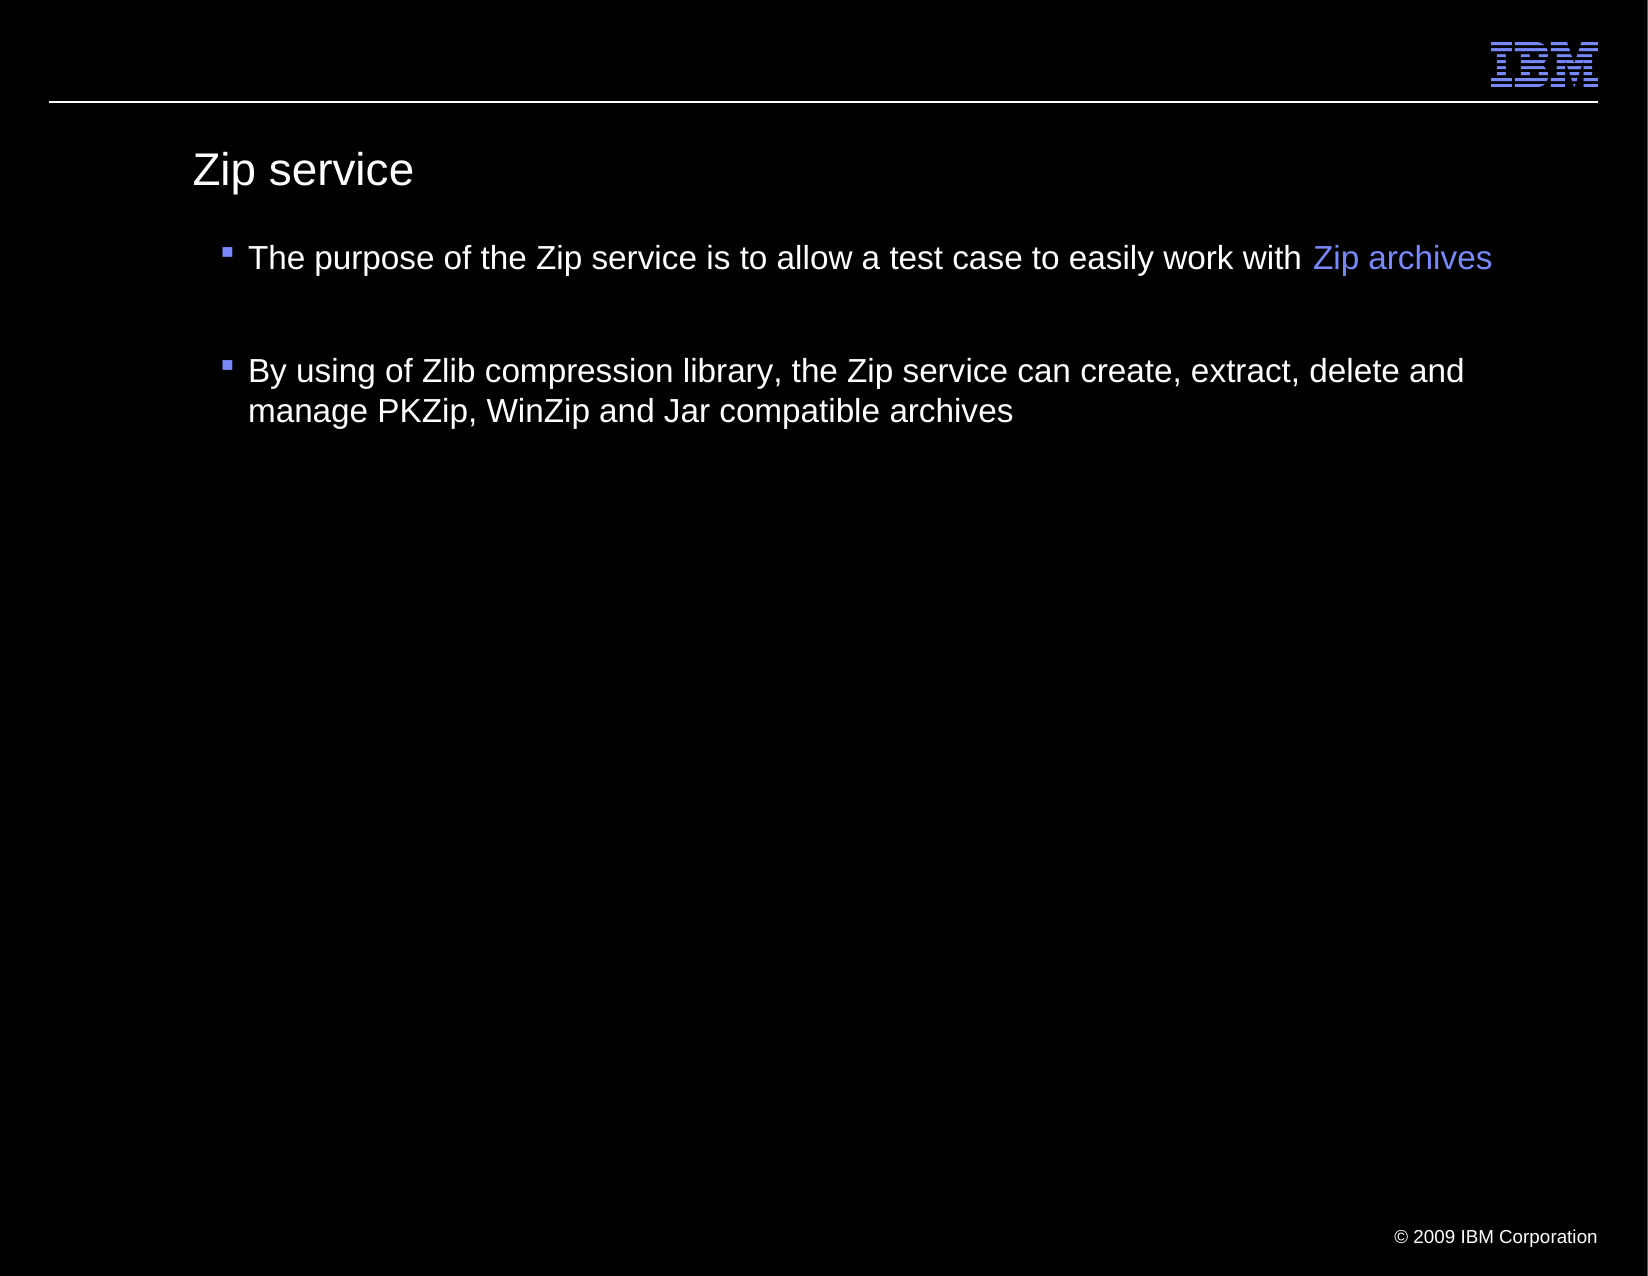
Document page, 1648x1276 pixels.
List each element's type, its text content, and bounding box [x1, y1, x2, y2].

title Zip service [175, 137, 1648, 231]
picture [1491, 42, 1598, 87]
text_box The purpose of the Zip service is to allow a test case to easily work with Zip archives By using of Zlib compression library, the Zip service can create, extract, delete and manage PKZip, WinZip and Jar compatible archives [219, 236, 1570, 522]
